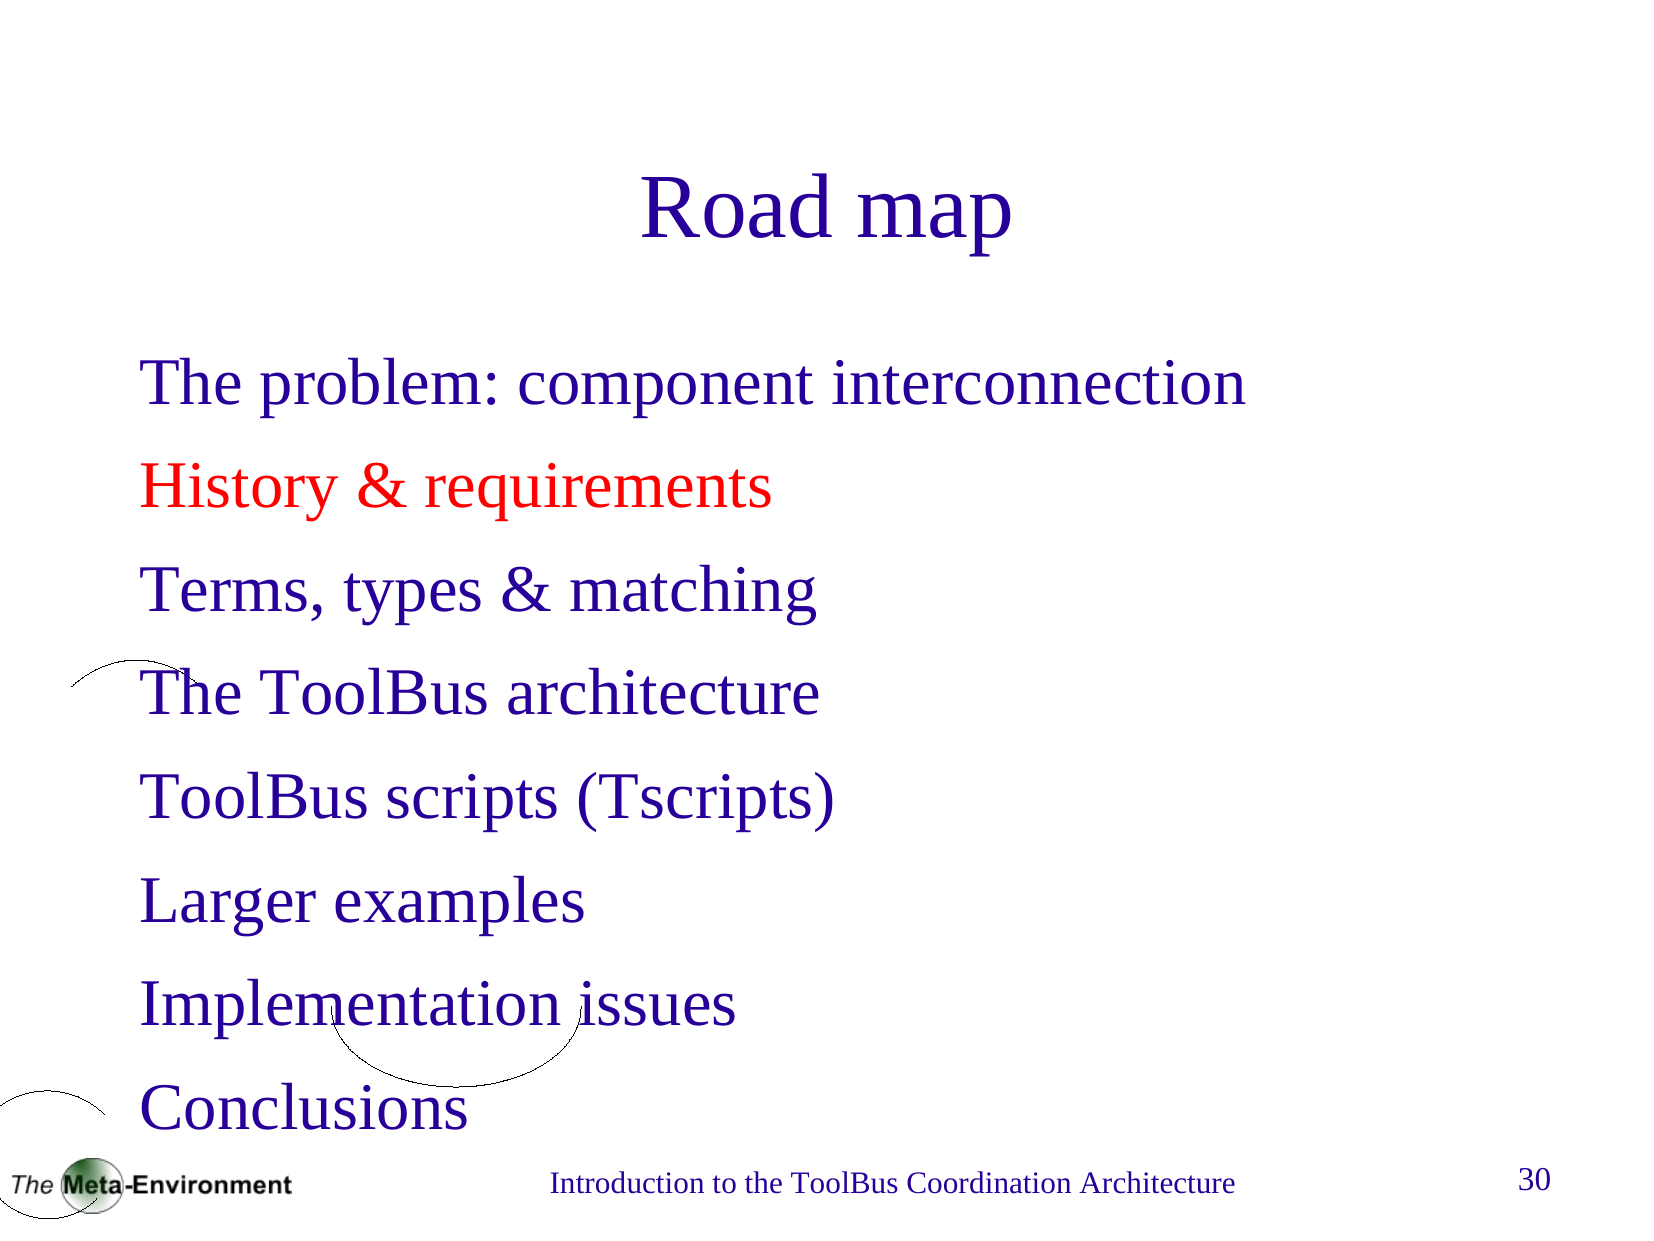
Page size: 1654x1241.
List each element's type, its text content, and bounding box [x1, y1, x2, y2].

picture [12, 1158, 292, 1214]
title Road map [121, 102, 1534, 311]
list The problem: component interconnection History & requirements Terms, types & matching The ToolBus architecture ToolBus scripts (Tscripts) Larger examples Implementation issues Conclusions [121, 344, 1534, 1144]
